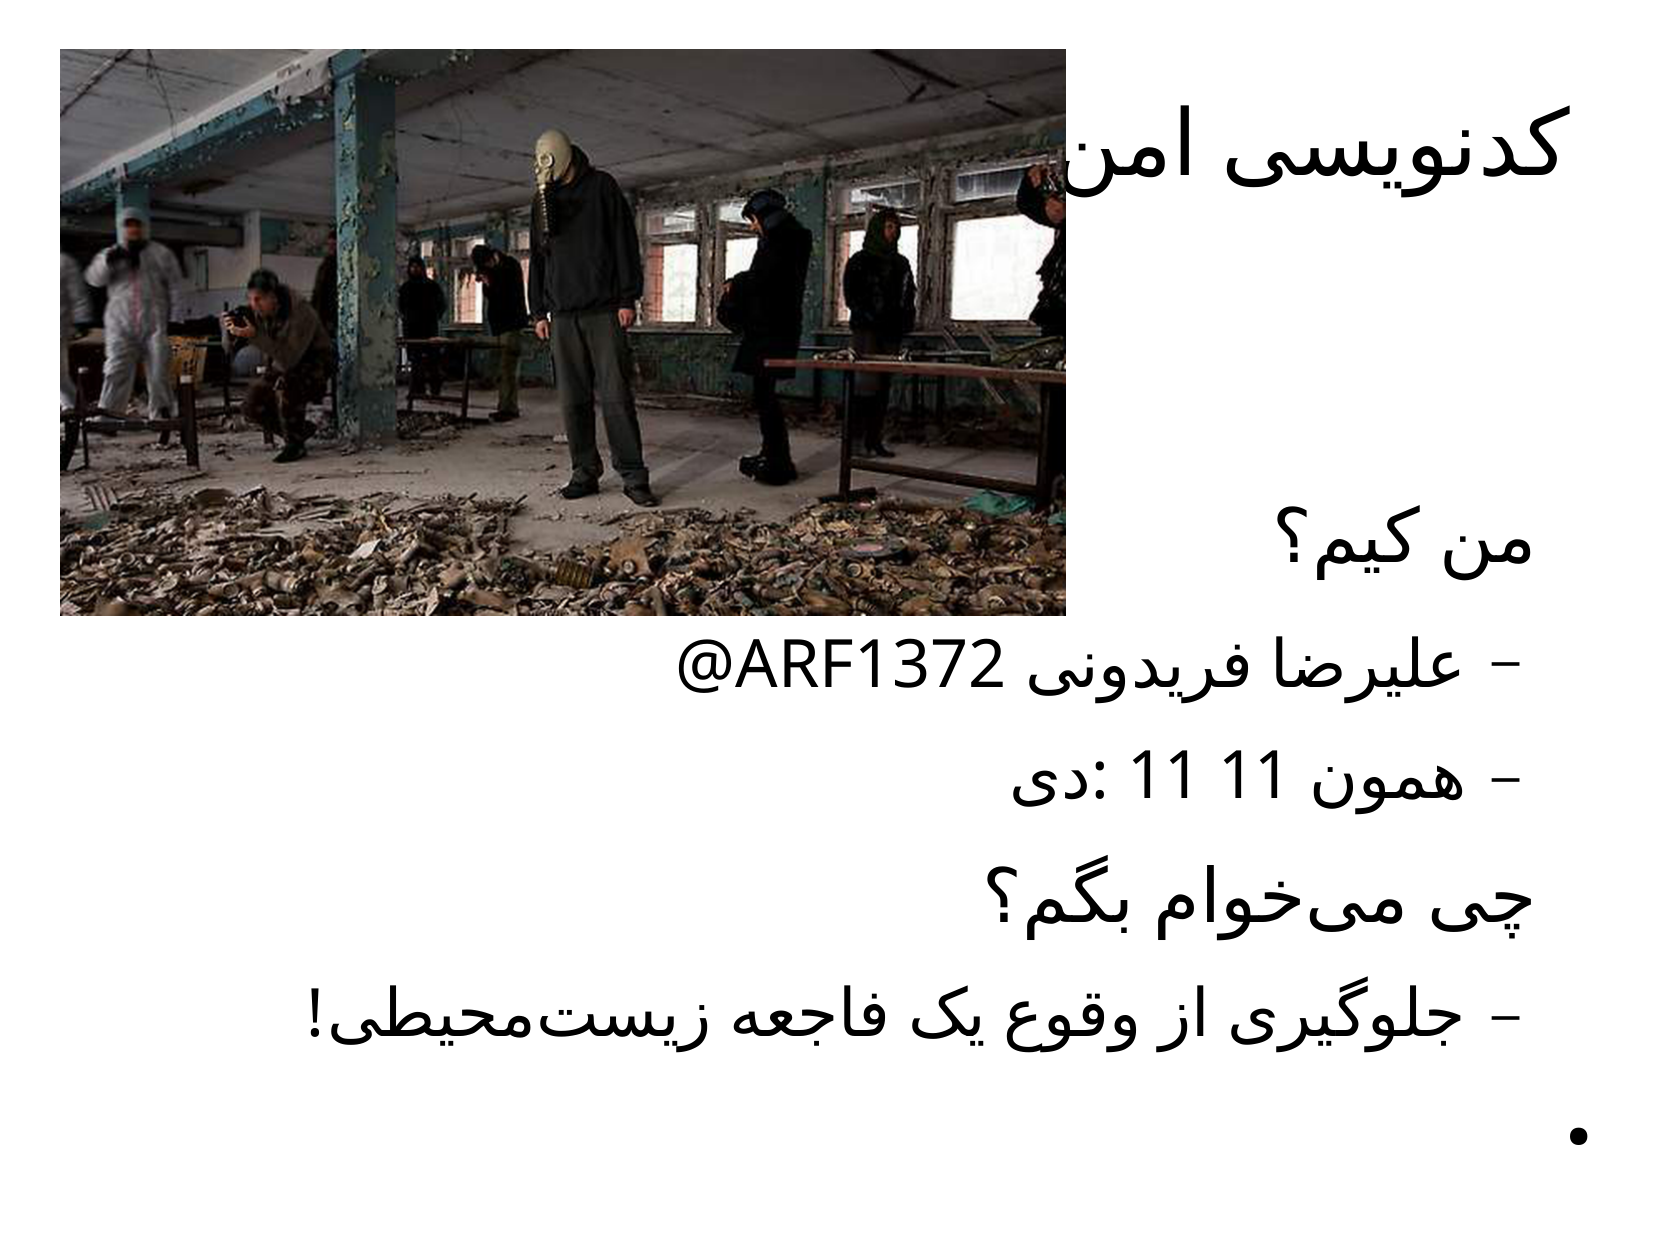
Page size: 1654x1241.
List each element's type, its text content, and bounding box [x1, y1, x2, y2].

title کدنویسی امن [1066, 49, 1571, 257]
list من کیم؟ علیرضا فریدونی ARF1372@ همون 11 11 :دی چی می‌خوام بگم؟ جلوگیری از وقوع یک فاجعه زیست‌محیطی! [120, 495, 1609, 1186]
picture [60, 49, 1066, 616]
